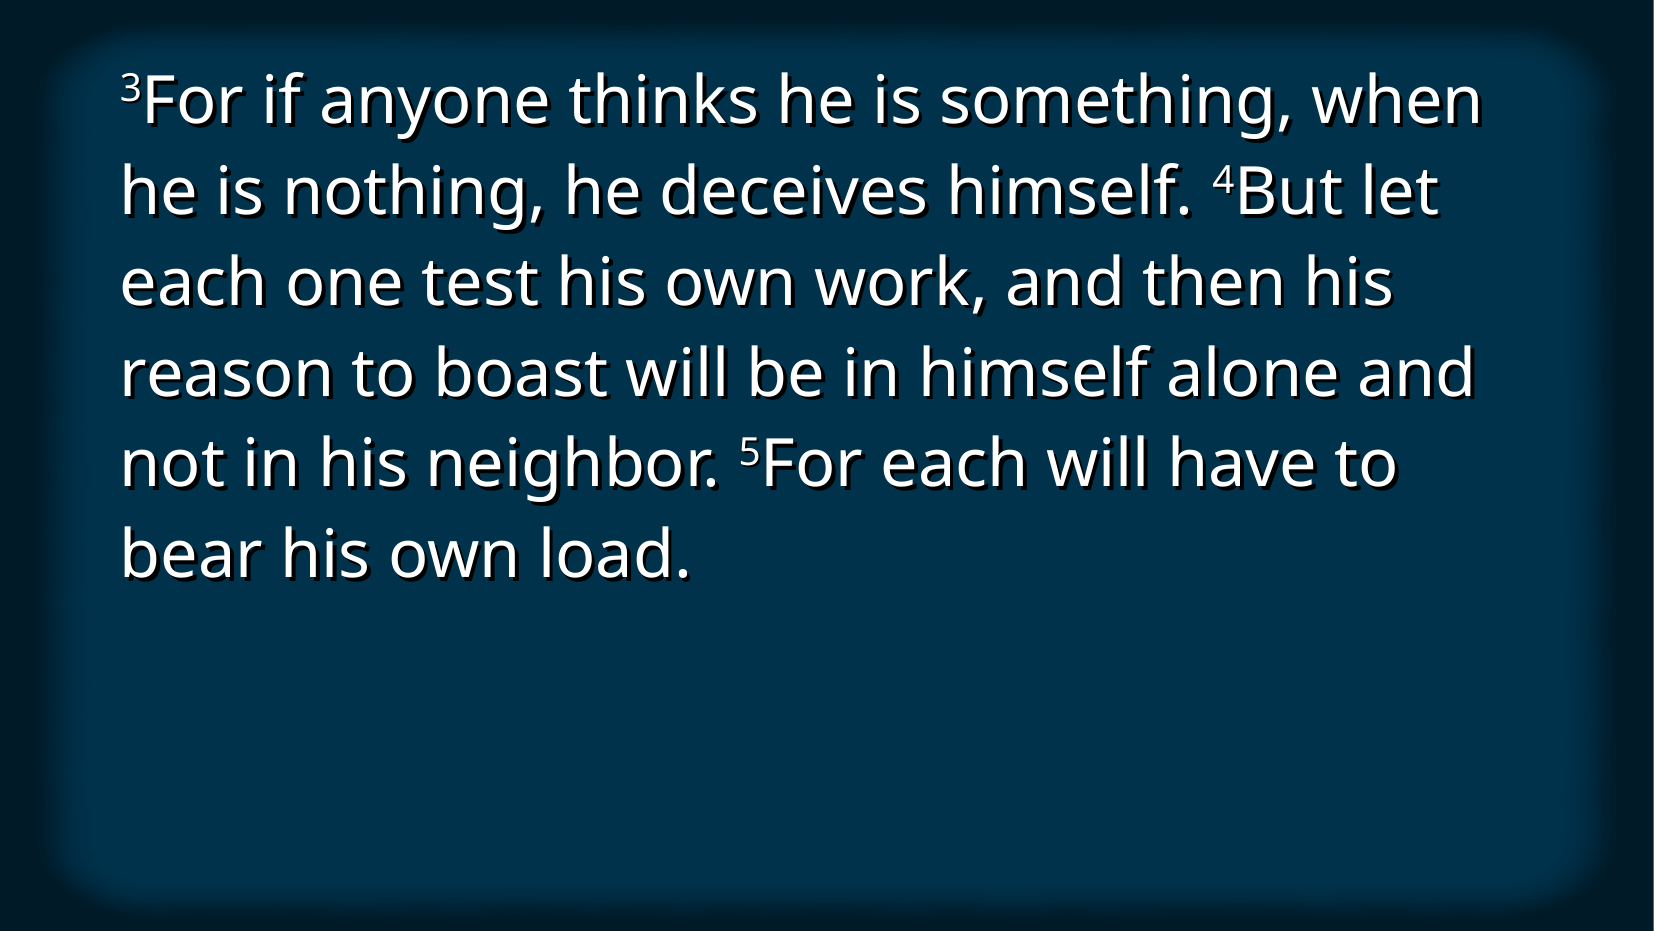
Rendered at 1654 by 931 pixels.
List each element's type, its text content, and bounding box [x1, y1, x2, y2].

picture [0, 0, 1654, 931]
text_box 3For if anyone thinks he is something, when he is nothing, he deceives himself. 4But let each one test his own work, and then his reason to boast will be in himself alone and not in his neighbor. 5For each will have to bear his own load. [105, 45, 1561, 556]
